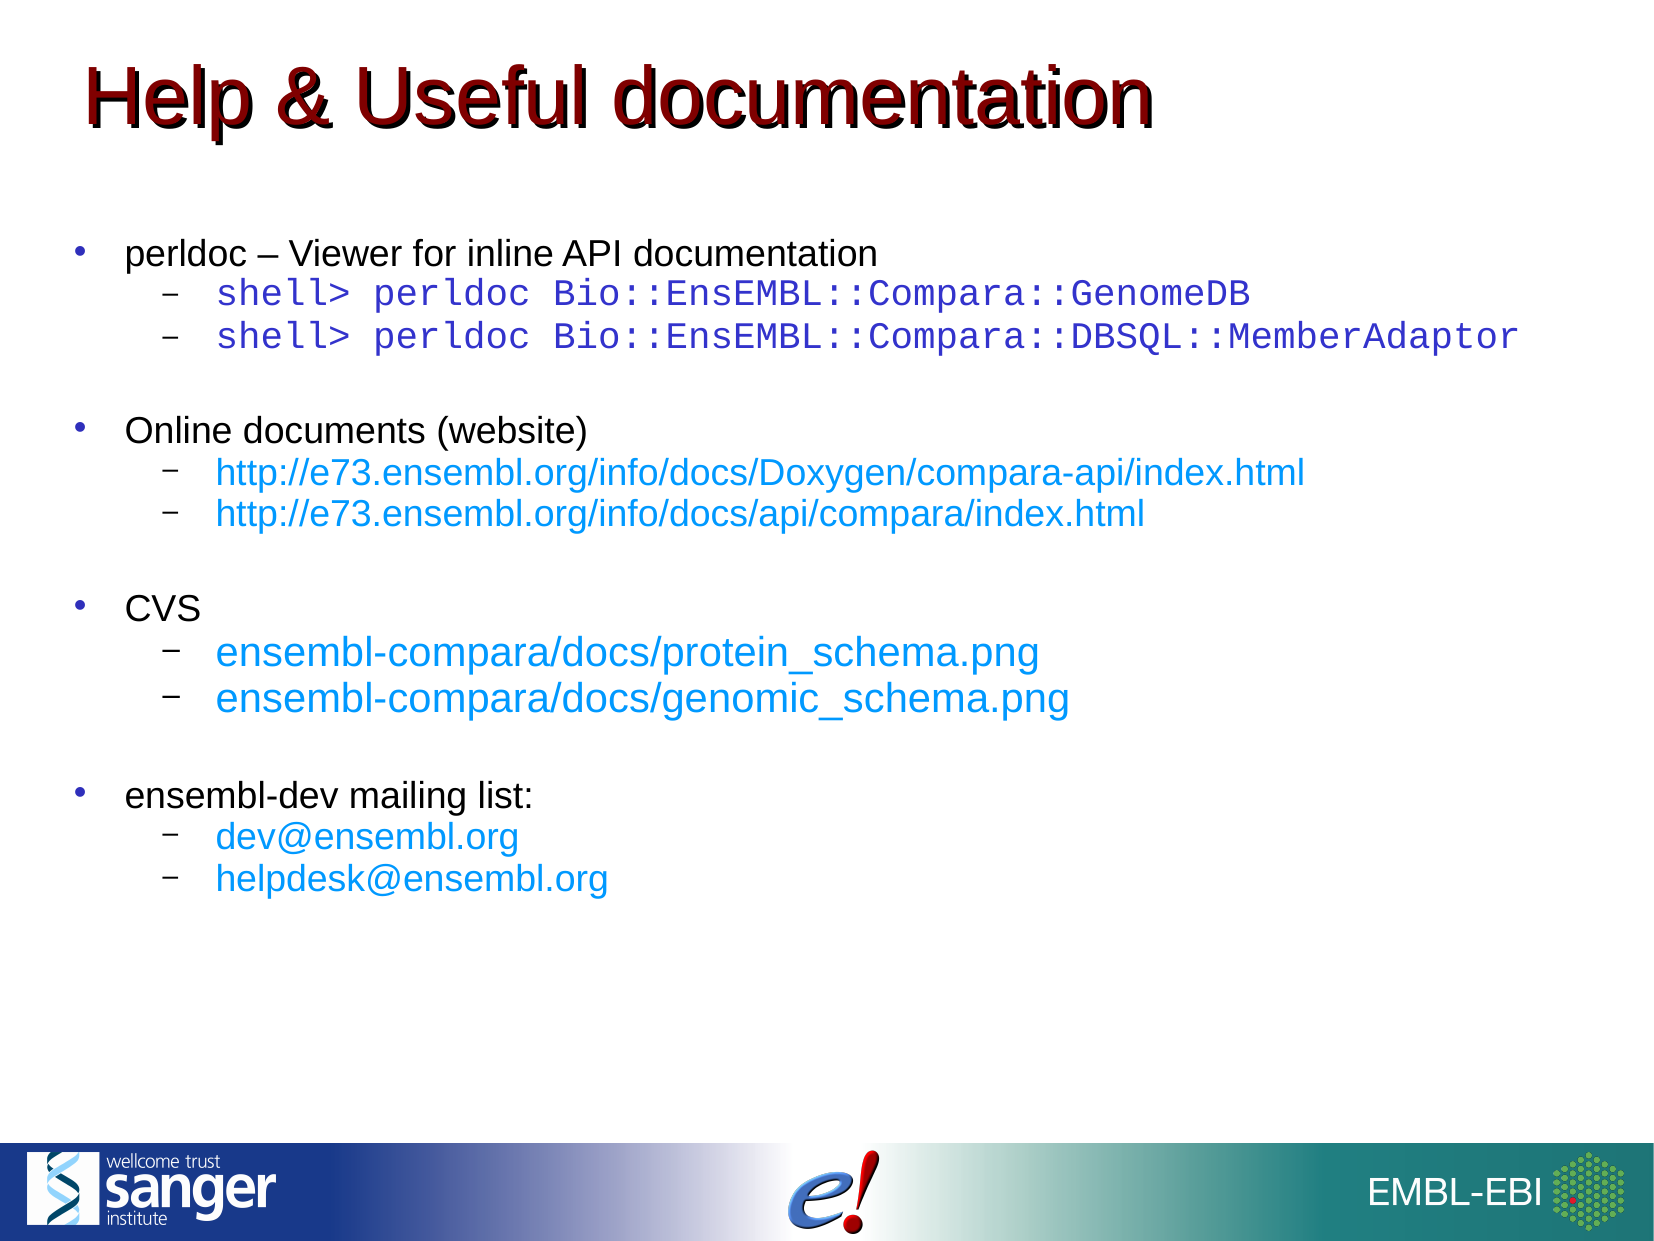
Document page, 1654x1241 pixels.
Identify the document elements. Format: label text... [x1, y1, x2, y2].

title Help & Useful documentation [82, 49, 1571, 227]
text_box perldoc – Viewer for inline API documentation shell> perldoc Bio::EnsEMBL::Compara::GenomeDB shell> perldoc Bio::EnsEMBL::Compara::DBSQL::MemberAdaptor Online documents (website) http://e73.ensembl.org/info/docs/Doxygen/compara-api/index.html http://e73.ensembl.org/info/docs/api/compara/index.html CVS ensembl-compara/docs/protein_schema.png ensembl-compara/docs/genomic_schema.png ensembl-dev mailing list: dev@ensembl.org helpdesk@ensembl.org [59, 227, 1595, 1152]
picture [0, 1143, 1654, 1241]
